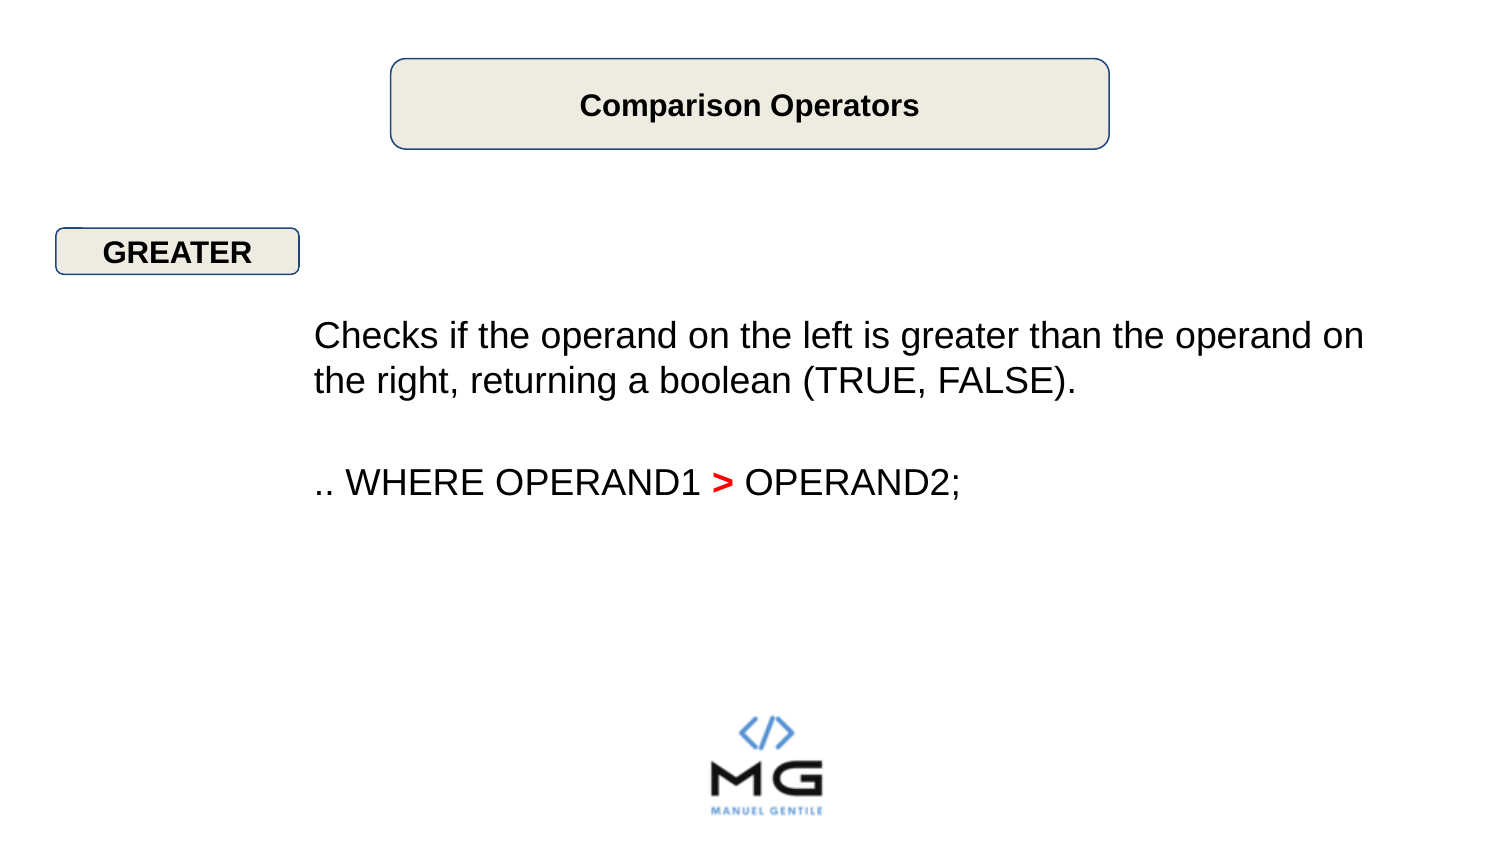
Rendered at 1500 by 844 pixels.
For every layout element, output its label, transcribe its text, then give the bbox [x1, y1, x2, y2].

text_box Checks if the operand on the left is greater than the operand on the right, returning a boolean (TRUE, FALSE). [298, 296, 1388, 366]
text_box .. WHERE OPERAND1 > OPERAND2; [298, 442, 1066, 512]
text_box GREATER [55, 228, 299, 275]
text_box Comparison Operators [390, 58, 1110, 150]
picture [688, 687, 846, 844]
